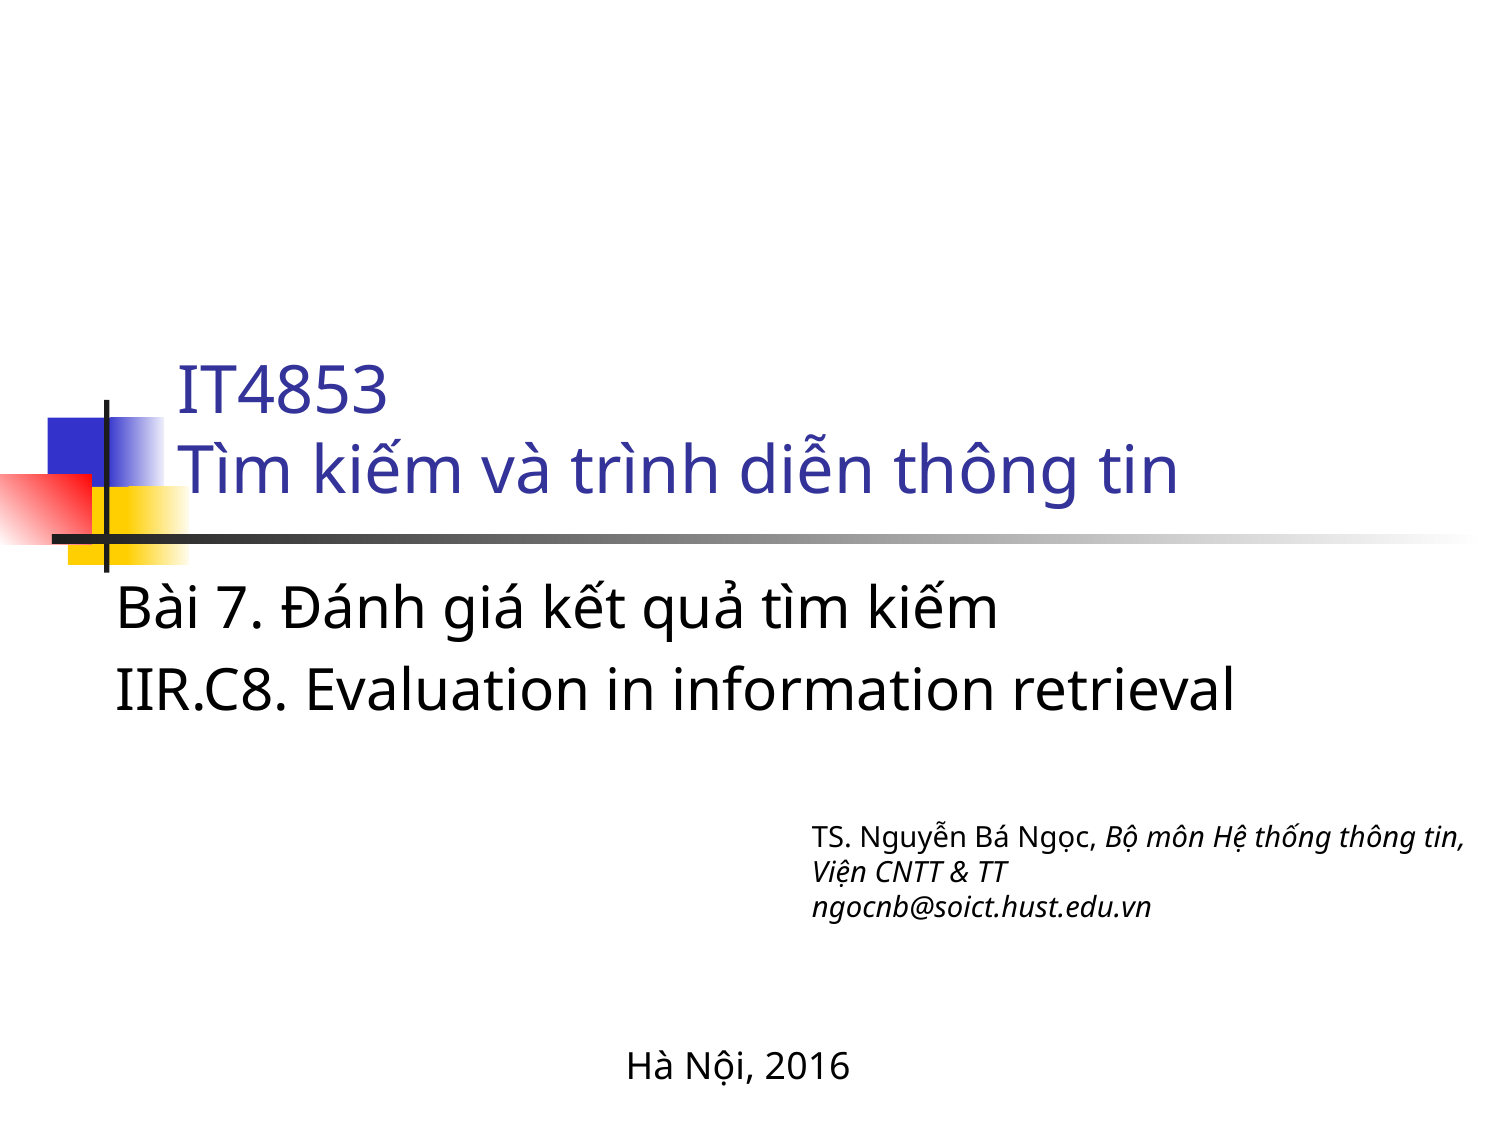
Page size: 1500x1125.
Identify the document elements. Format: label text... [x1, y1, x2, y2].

text_box TS. Nguyễn Bá Ngọc, Bộ môn Hệ thống thông tin, Viện CNTT & TT ngocnb@soict.hust.edu.vn [797, 810, 1489, 931]
title IT4853 Tìm kiếm và trình diễn thông tin [162, 275, 1438, 515]
subtitle Bài 7. Đánh giá kết quả tìm kiếm IIR.C8. Evaluation in information retrieval [100, 562, 1459, 811]
text_box Hà Nội, 2016 [490, 1034, 987, 1095]
